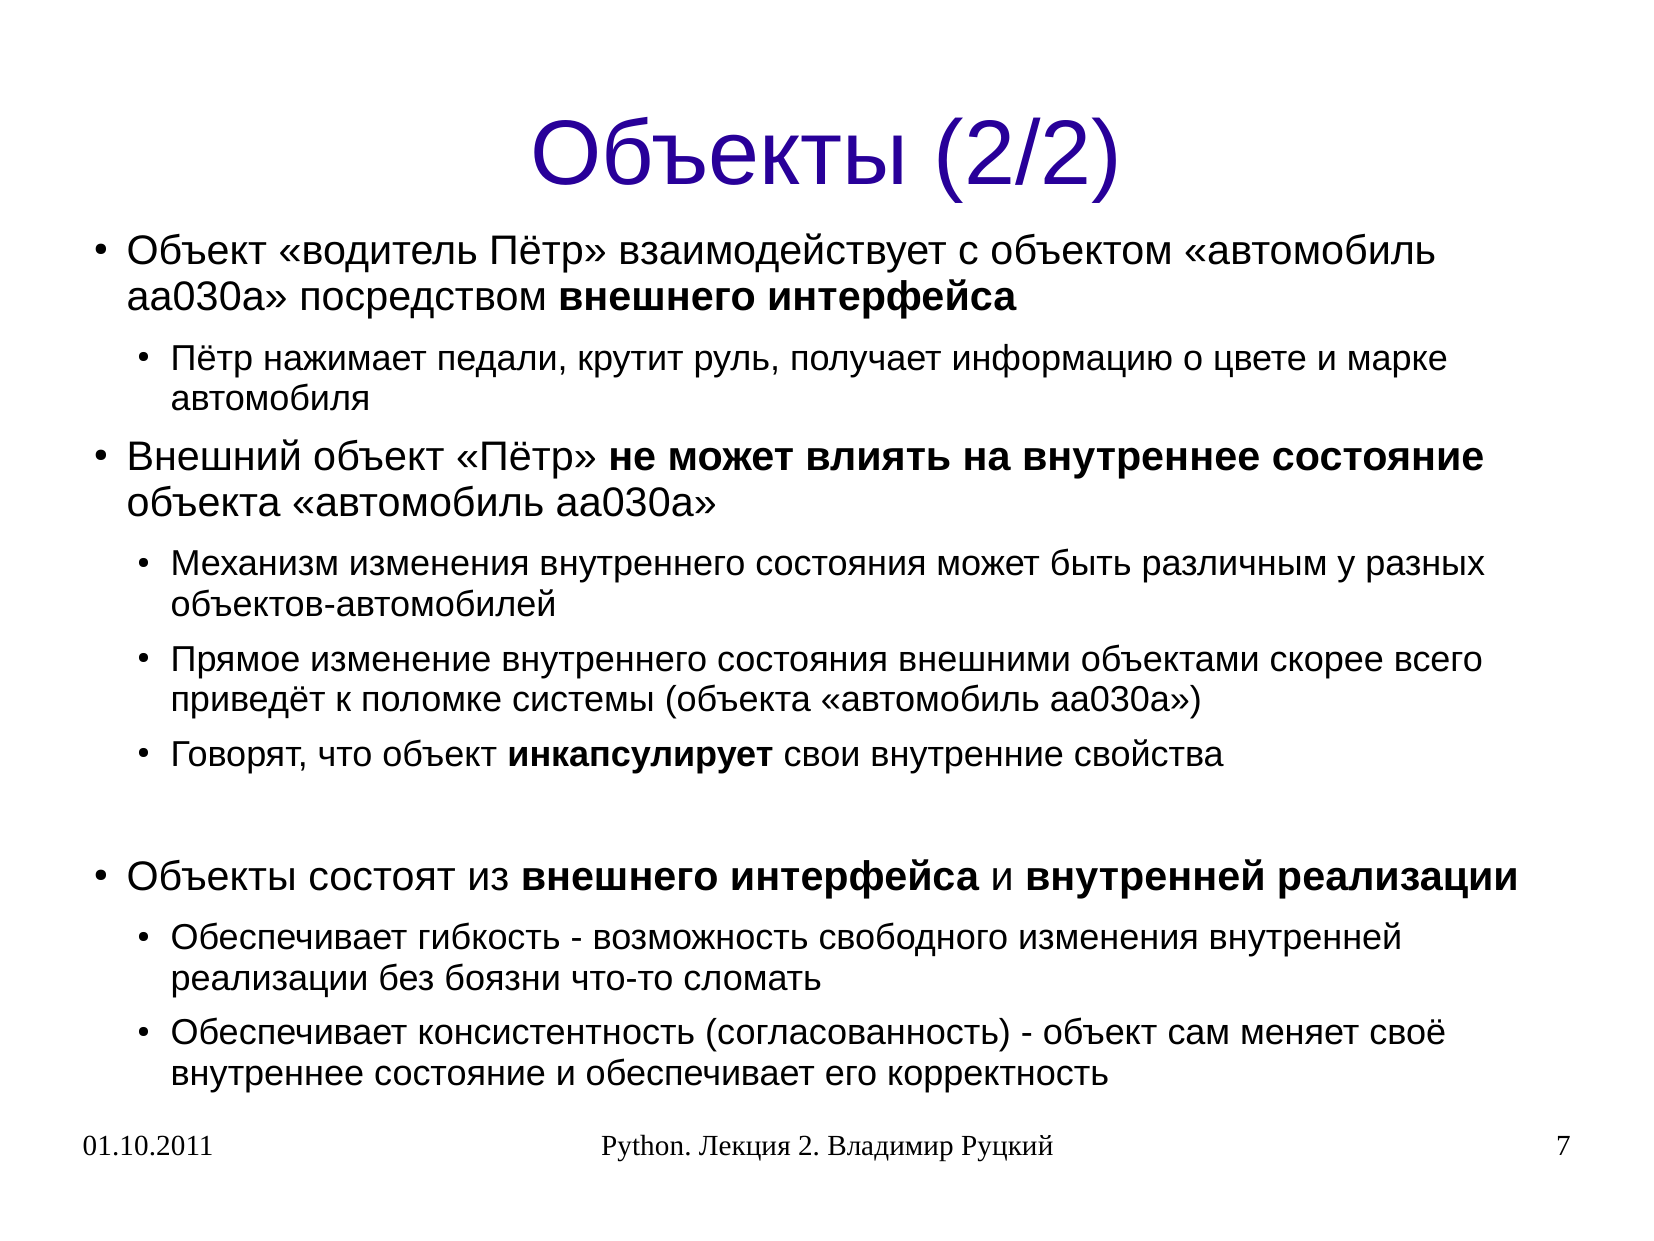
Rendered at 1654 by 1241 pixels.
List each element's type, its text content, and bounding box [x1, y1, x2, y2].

title Объекты (2/2) [82, 49, 1571, 227]
list Объект «водитель Пётр» взаимодействует с объектом «автомобиль аа030а» посредством внешнего интерфейса Пётр нажимает педали, крутит руль, получает информацию о цвете и марке автомобиля Внешний объект «Пётр» не может влиять на внутреннее состояние объекта «автомобиль аа030а» Механизм изменения внутреннего состояния может быть различным у разных объектов-автомобилей Прямое изменение внутреннего состояния внешними объектами скорее всего приведёт к поломке системы (объекта «автомобиль аа030а») Говорят, что объект инкапсулирует свои внутренние свойства Объекты состоят из внешнего интерфейса и внутренней реализации Обеспечивает гибкость - возможность свободного изменения внутренней реализации без боязни что-то сломать Обеспечивает консистентность (согласованность) - объект сам меняет своё внутреннее состояние и обеспечивает его корректность [82, 227, 1571, 1109]
